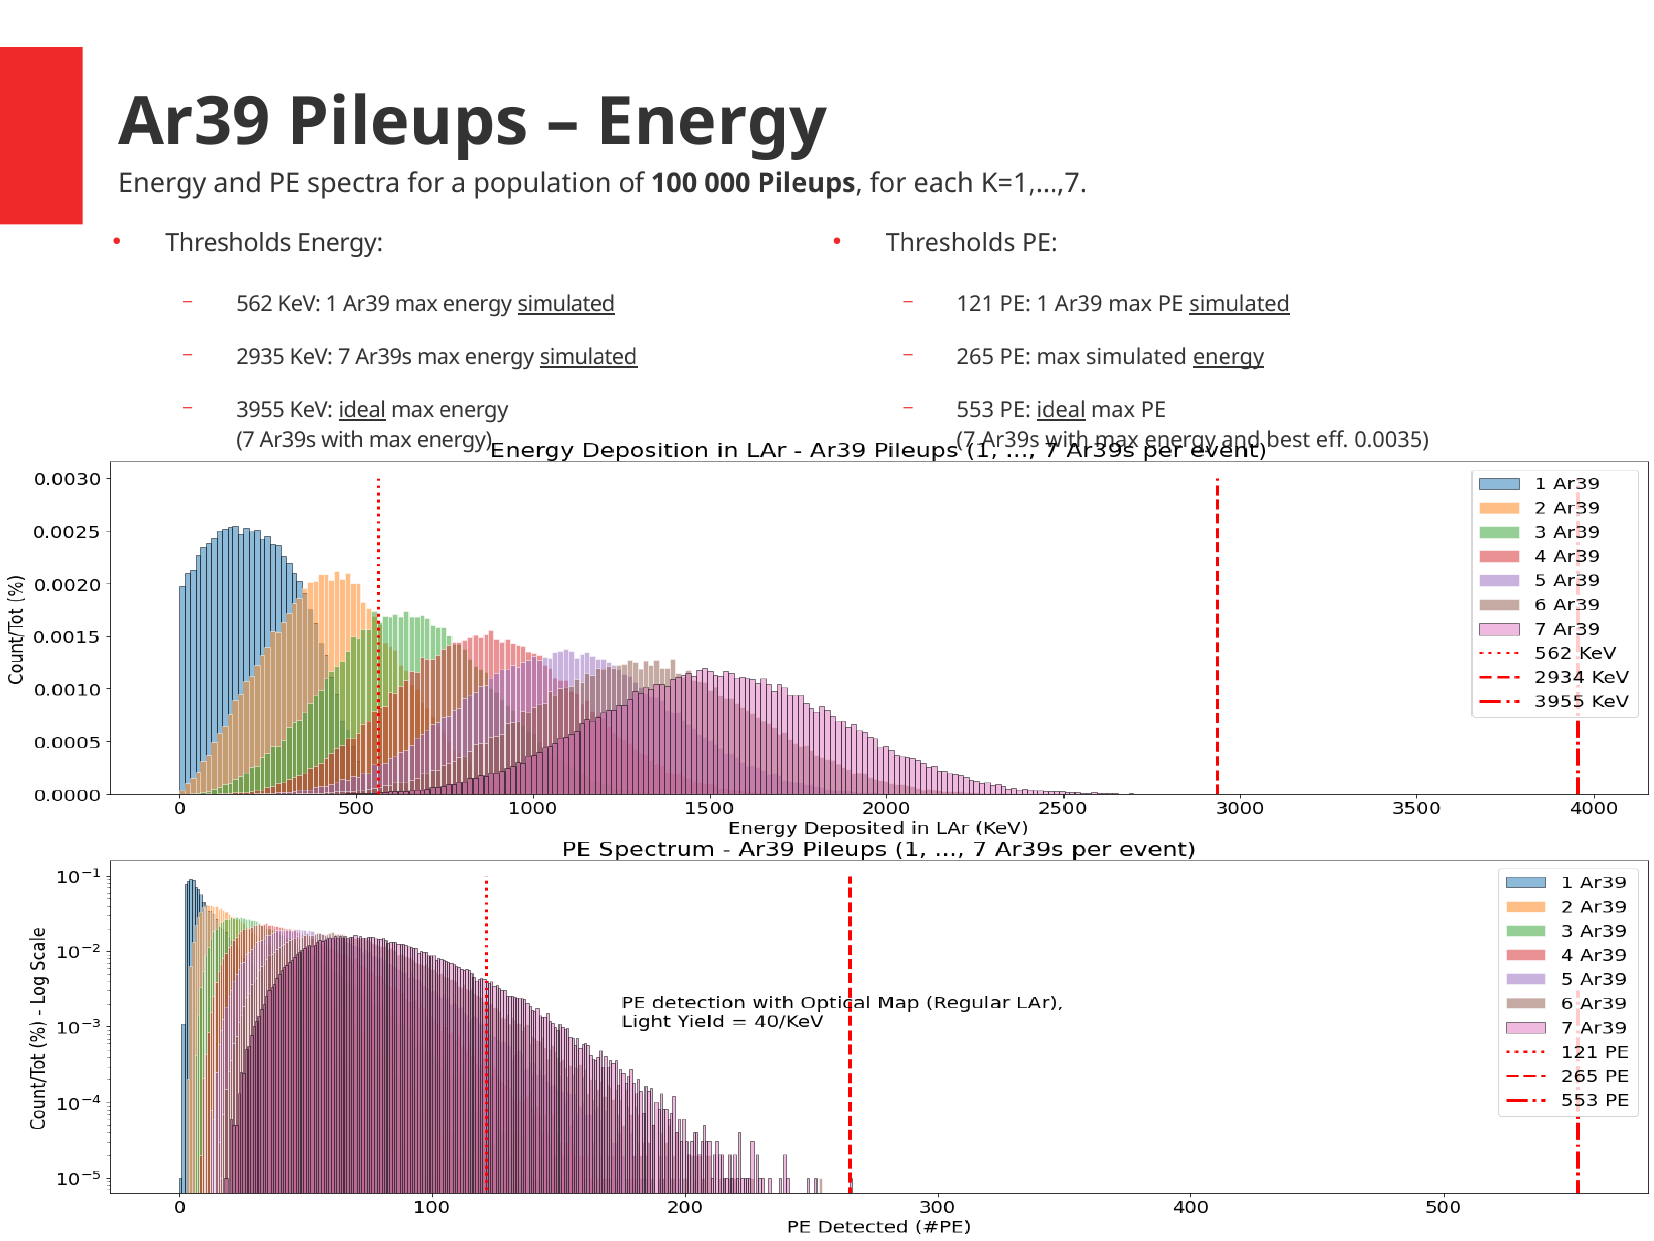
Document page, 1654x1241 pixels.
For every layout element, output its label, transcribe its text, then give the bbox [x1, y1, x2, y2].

list Thresholds PE: 121 PE: 1 Ar39 max PE simulated 265 PE: max simulated energy 553 PE: ideal max PE (7 Ar39s with max energy and best eff. 0.0035) [814, 224, 1607, 436]
title Ar39 Pileups – Energy Energy and PE spectra for a population of 100 000 Pileups, for each K=1,…,7. [118, 49, 1571, 225]
picture [1, 436, 1654, 1241]
list Thresholds Energy: 562 KeV: 1 Ar39 max energy simulated 2935 KeV: 7 Ar39s max energy simulated 3955 KeV: ideal max energy (7 Ar39s with max energy) [94, 224, 804, 436]
